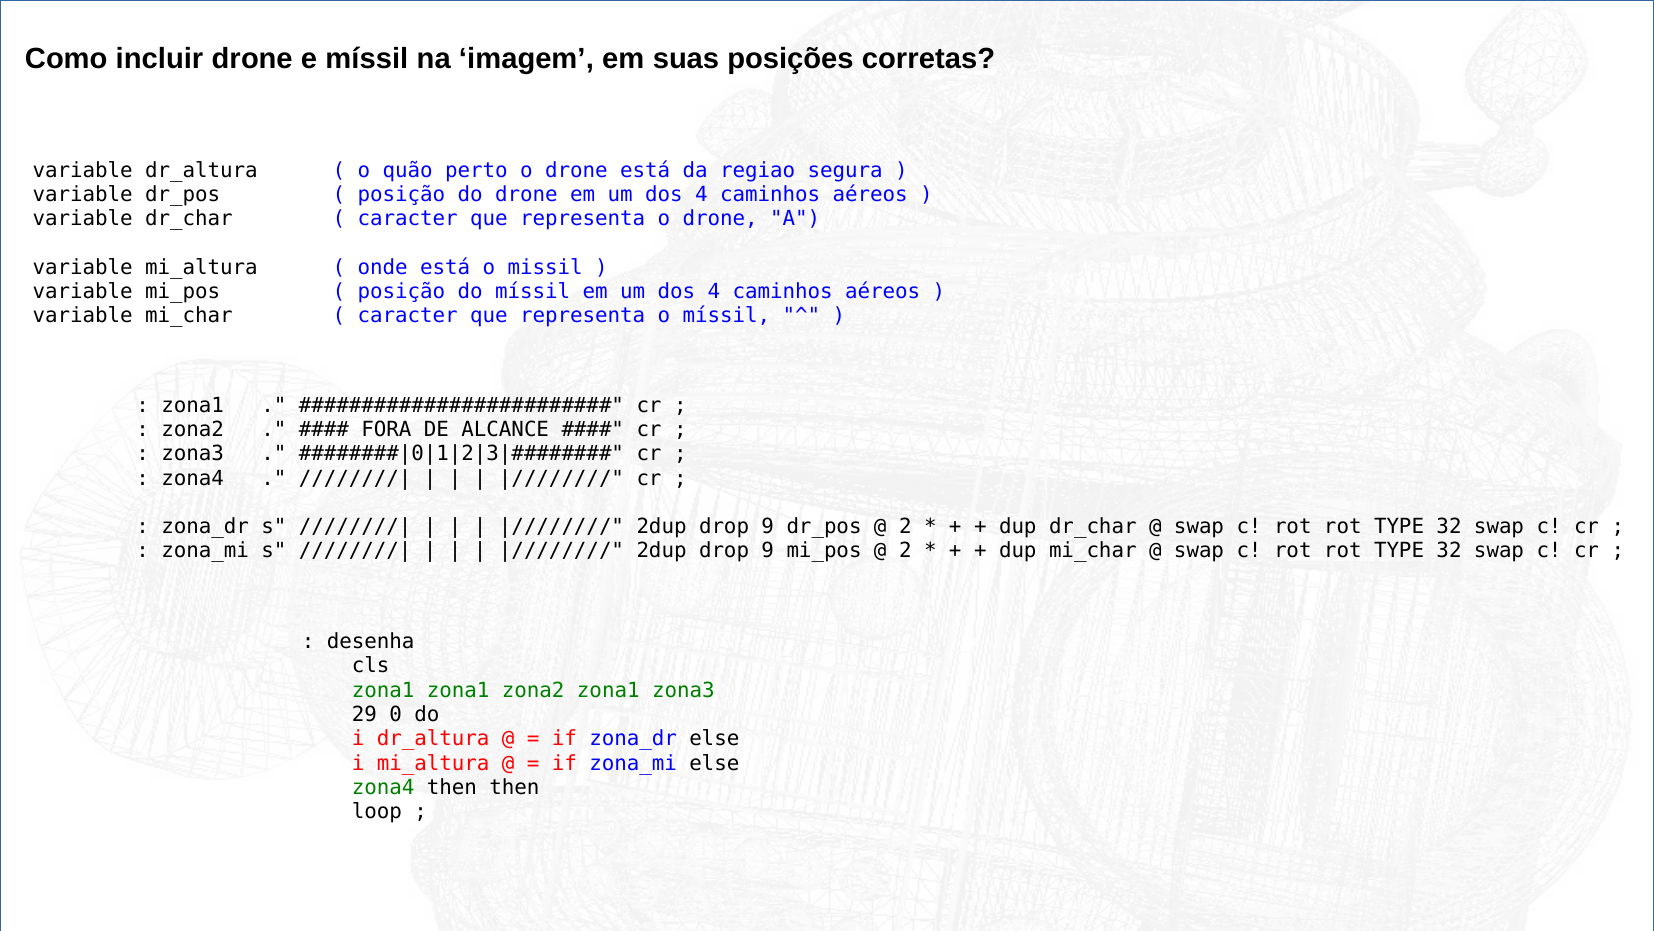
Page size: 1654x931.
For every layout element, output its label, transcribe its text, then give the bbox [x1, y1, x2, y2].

text_box variable dr_altura ( o quão perto o drone está da regiao segura ) variable dr_pos ( posição do drone em um dos 4 caminhos aéreos ) variable dr_char ( caracter que representa o drone, "A") variable mi_altura ( onde está o missil ) variable mi_pos ( posição do míssil em um dos 4 caminhos aéreos ) variable mi_char ( caracter que representa o míssil, "^" ) [18, 150, 961, 336]
text_box : desenha cls zona1 zona1 zona2 zona1 zona3 29 0 do i dr_altura @ = if zona_dr else i mi_altura @ = if zona_mi else zona4 then then loop ; [287, 621, 881, 856]
text_box Como incluir drone e míssil na ‘imagem’, em suas posições corretas? [10, 18, 1592, 146]
text_box : zona1 ." #########################" cr ; : zona2 ." #### FORA DE ALCANCE ####" cr ; : zona3 ." ########|0|1|2|3|########" cr ; : zona4 ." ////////| | | | |////////" cr ; : zona_dr s" ////////| | | | |////////" 2dup drop 9 dr_pos @ 2 * + + dup dr_char @ swap c! rot rot TYPE 32 swap c! cr ; : zona_mi s" ////////| | | | |////////" 2dup drop 9 mi_pos @ 2 * + + dup mi_char @ swap c! rot rot TYPE 32 swap c! cr ; [121, 385, 1639, 571]
